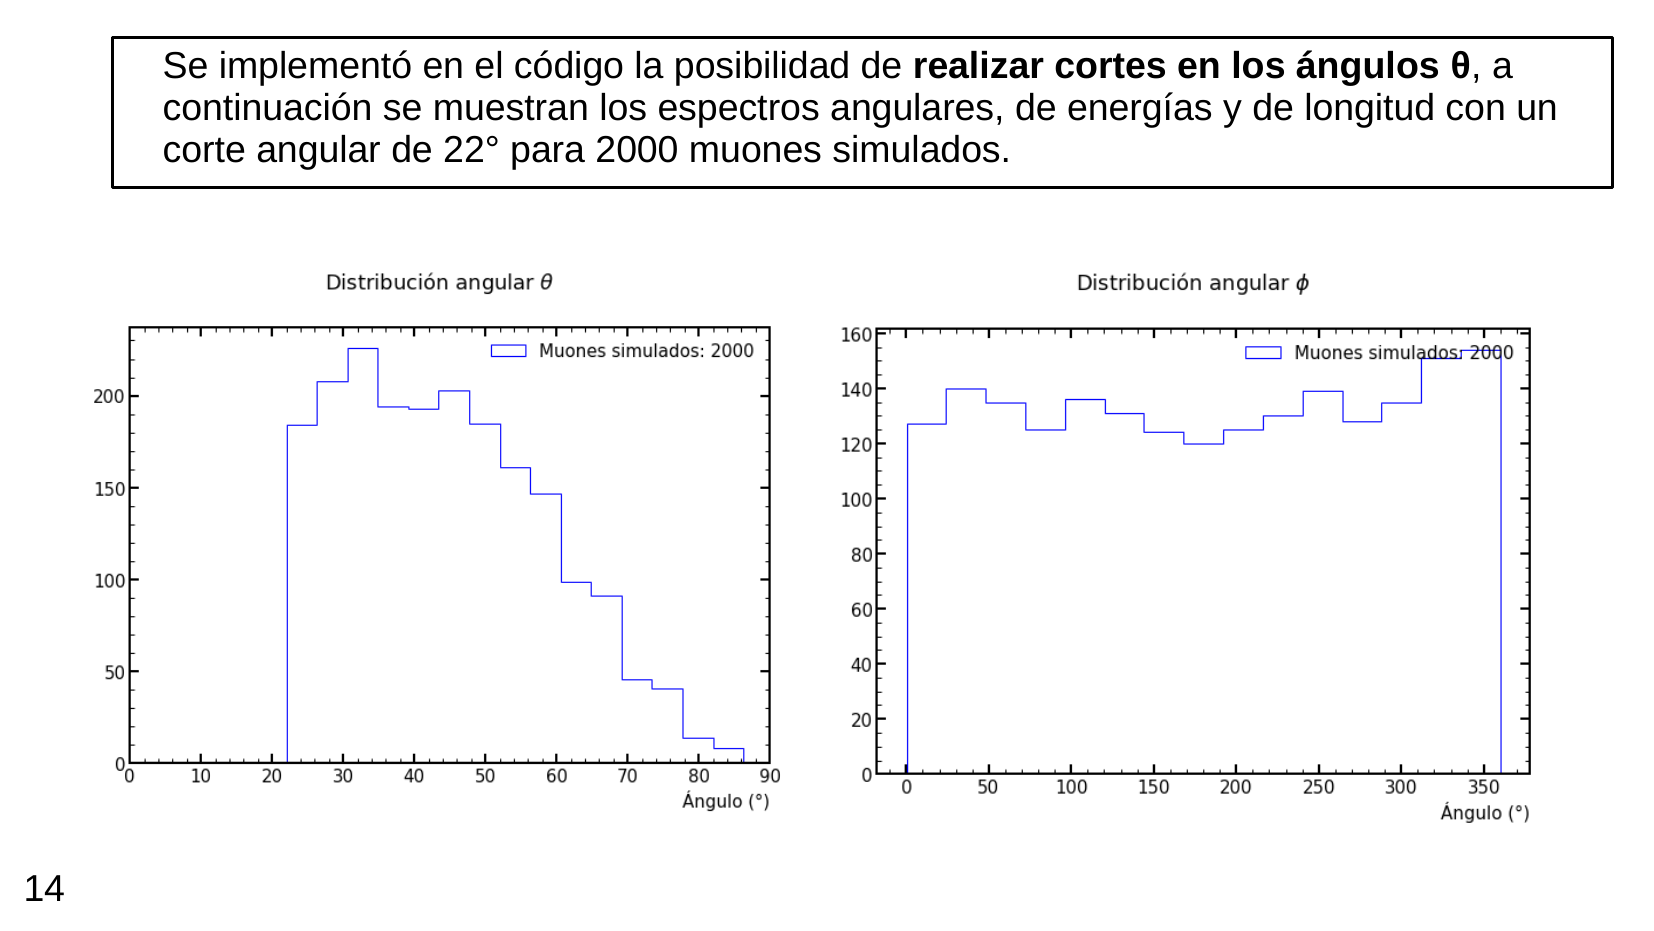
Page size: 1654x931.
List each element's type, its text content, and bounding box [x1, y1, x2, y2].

text_box <number> [8, 860, 638, 931]
picture [831, 262, 1538, 830]
text_box Se implementó en el código la posibilidad de realizar cortes en los ángulos θ, a continuación se muestran los espectros angulares, de energías y de longitud con un corte angular de 22° para 2000 muones simulados. [112, 37, 1613, 188]
picture [85, 262, 788, 818]
